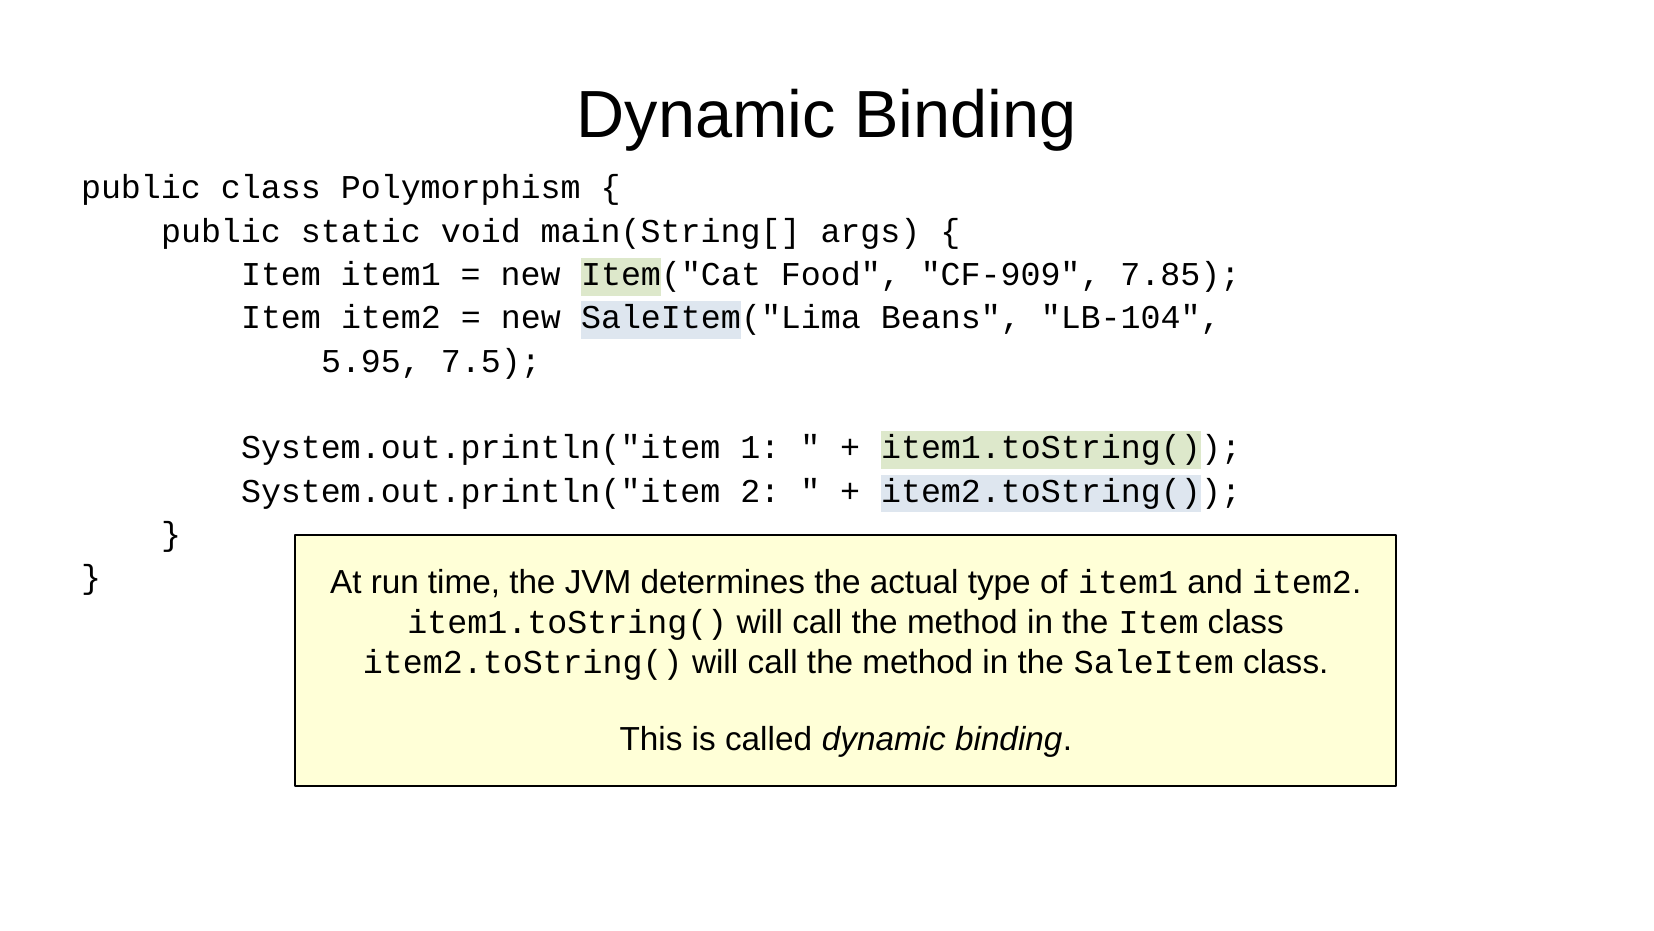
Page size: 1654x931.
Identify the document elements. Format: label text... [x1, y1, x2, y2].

text_box At run time, the JVM determines the actual type of item1 and item2. item1.toString() will call the method in the Item class item2.toString() will call the method in the SaleItem class. This is called dynamic binding. [295, 535, 1397, 786]
title Dynamic Binding [82, 37, 1571, 193]
text_box public class Polymorphism { public static void main(String[] args) { Item item1 = new Item("Cat Food", "CF-909", 7.85); Item item2 = new SaleItem("Lima Beans", "LB-104", 5.95, 7.5); System.out.println("item 1: " + item1.toString()); System.out.println("item 2: " + item2.toString()); } } [66, 158, 1265, 607]
